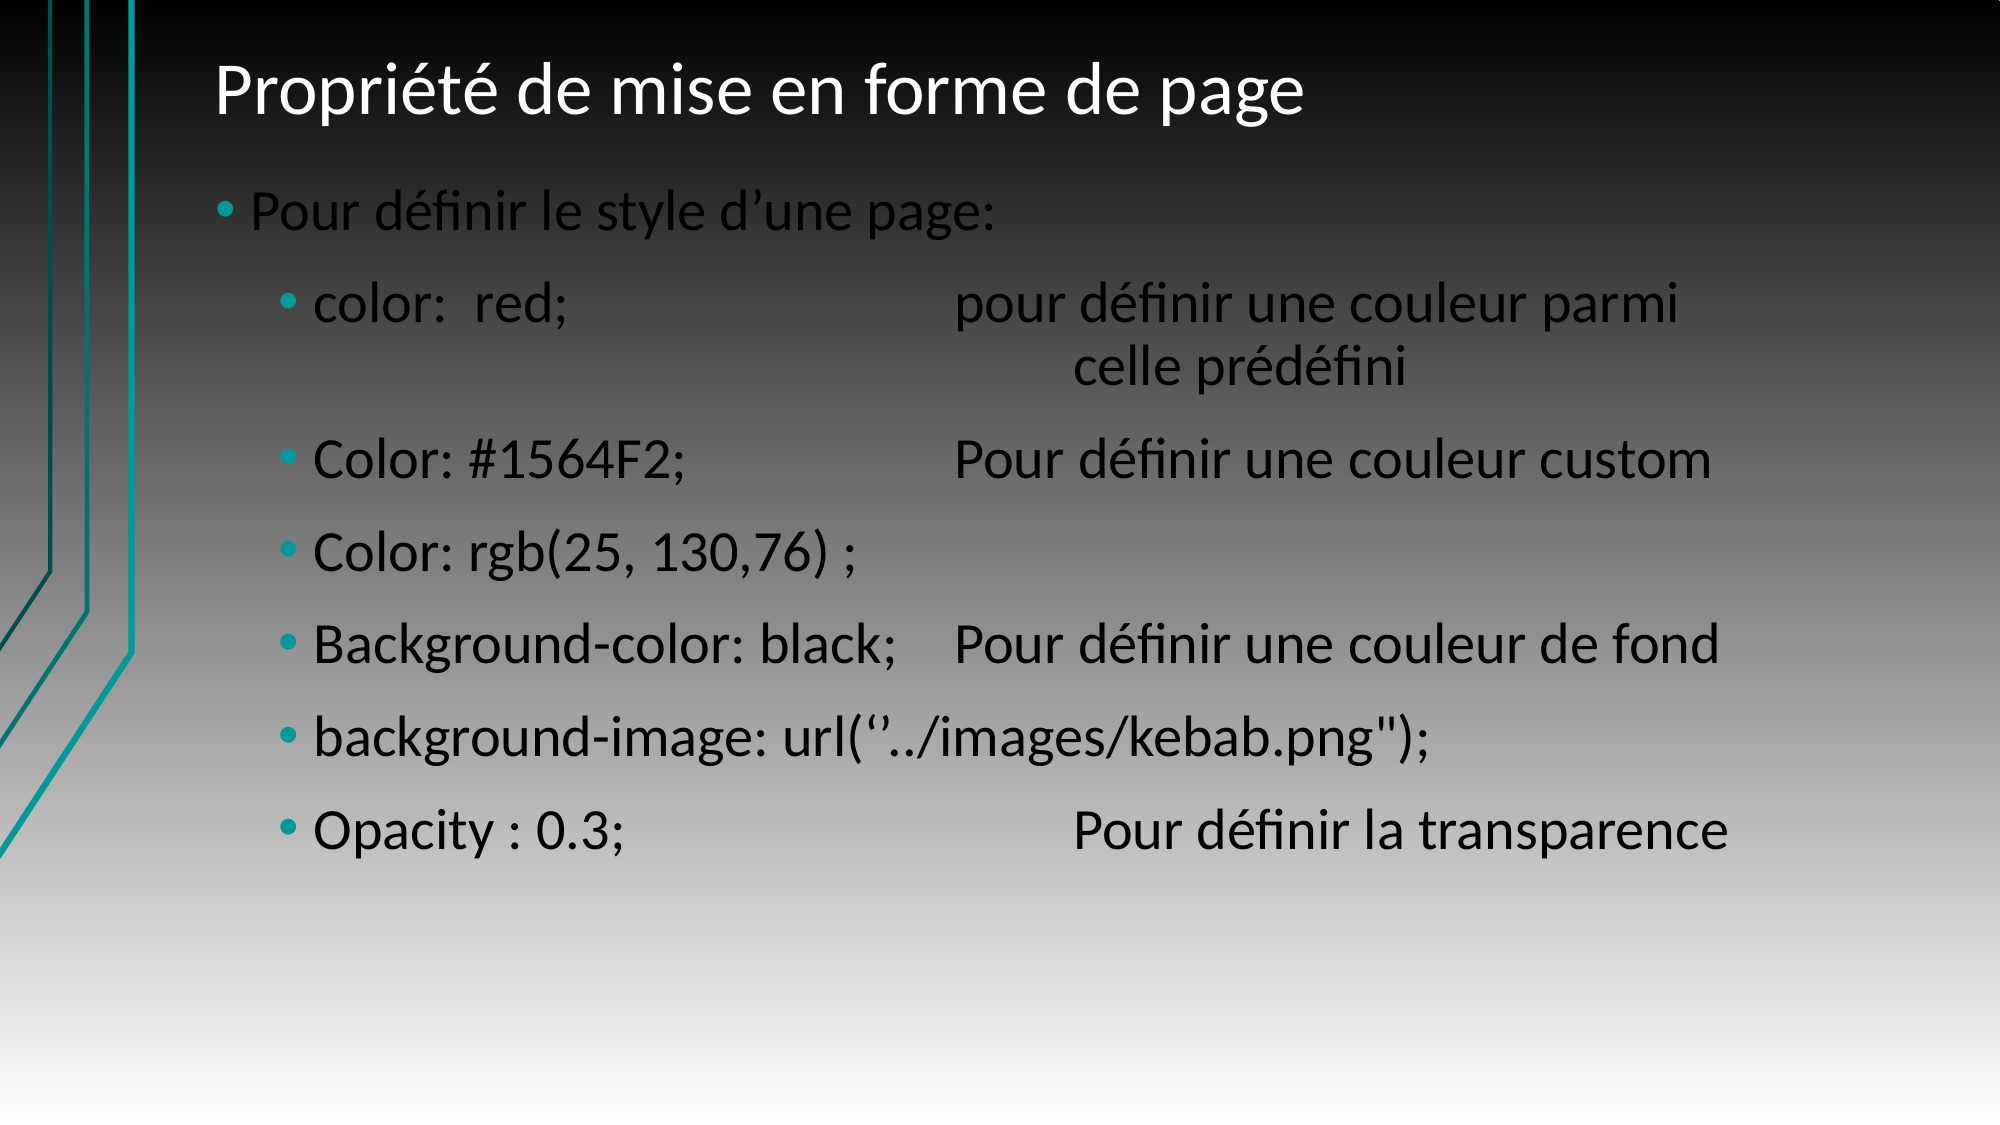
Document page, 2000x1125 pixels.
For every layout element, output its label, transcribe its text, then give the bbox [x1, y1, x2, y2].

text_box Pour définir le style d’une page: color: red; pour définir une couleur parmi celle prédéfini Color: #1564F2; Pour définir une couleur custom Color: rgb(25, 130,76) ; Background-color: black; Pour définir une couleur de fond background-image: url(‘’../images/kebab.png"); Opacity : 0.3; Pour définir la transparence [199, 172, 1900, 905]
title Propriété de mise en forme de page [200, 42, 1900, 135]
